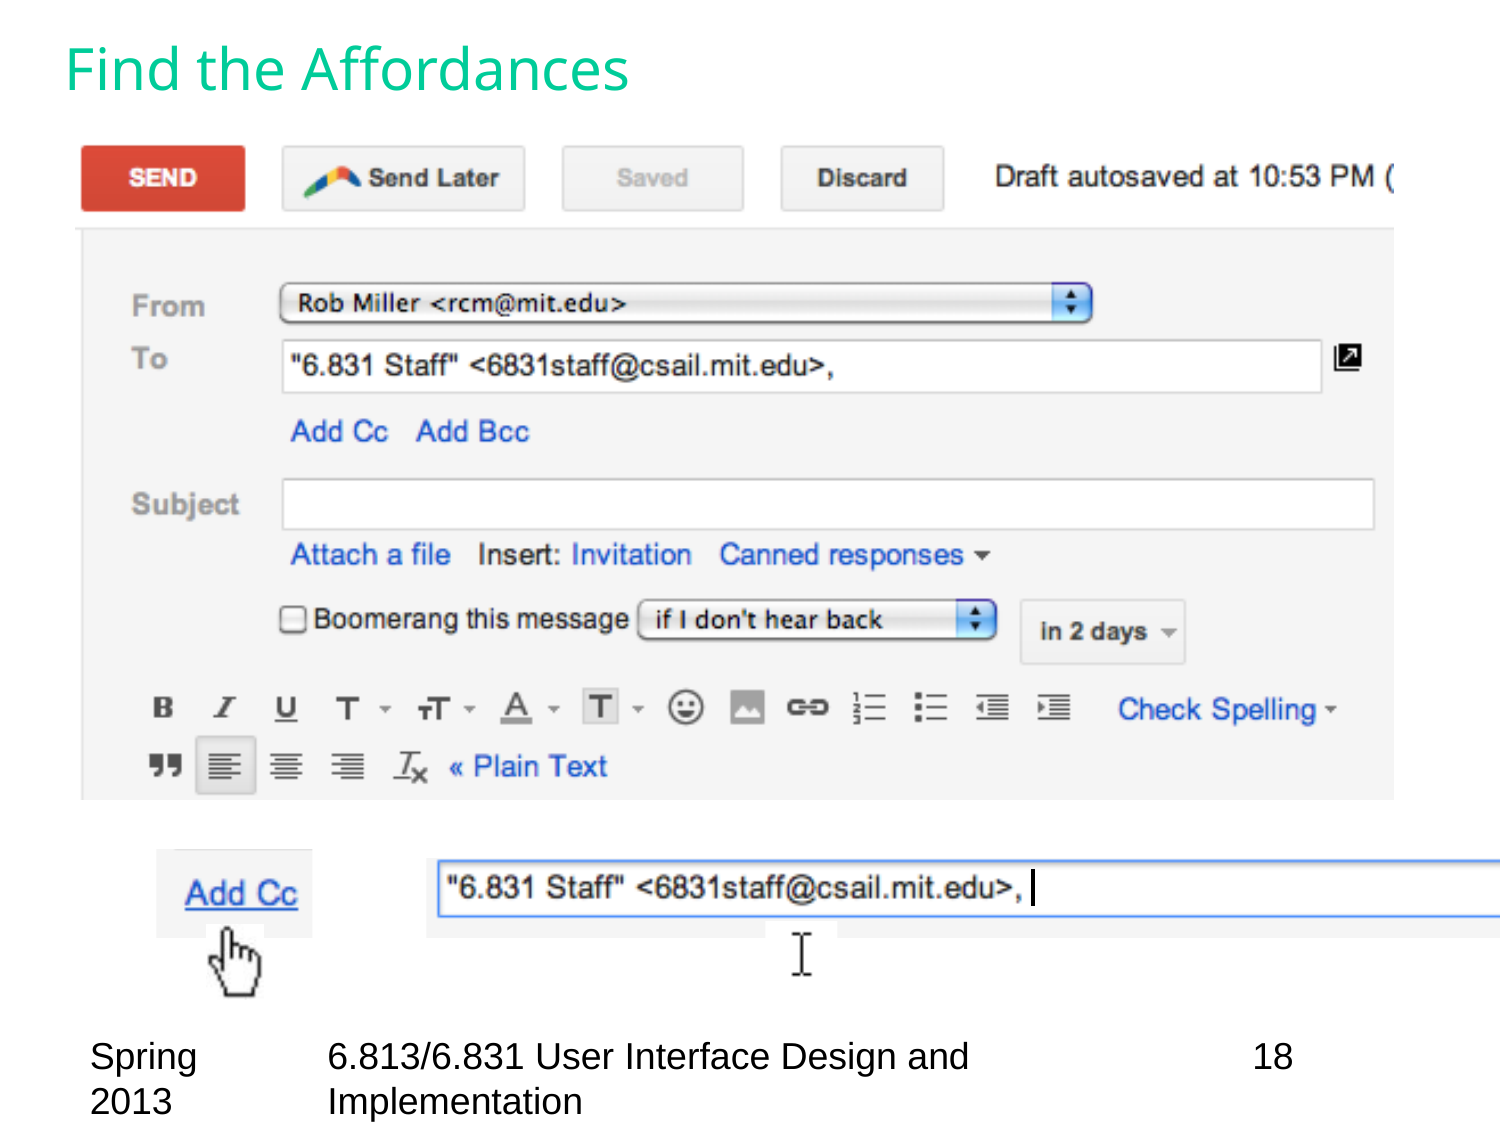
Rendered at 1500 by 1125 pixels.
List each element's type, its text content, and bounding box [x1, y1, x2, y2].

picture [75, 137, 1394, 800]
picture [426, 858, 1500, 988]
picture [156, 849, 313, 1000]
title Find the Affordances [50, 24, 1438, 150]
slide_number <number> [1237, 1024, 1425, 1103]
footer 6.813/6.831 User Interface Design and Implementation [312, 1024, 1225, 1103]
slide_number Spring 2013 [75, 1024, 300, 1103]
